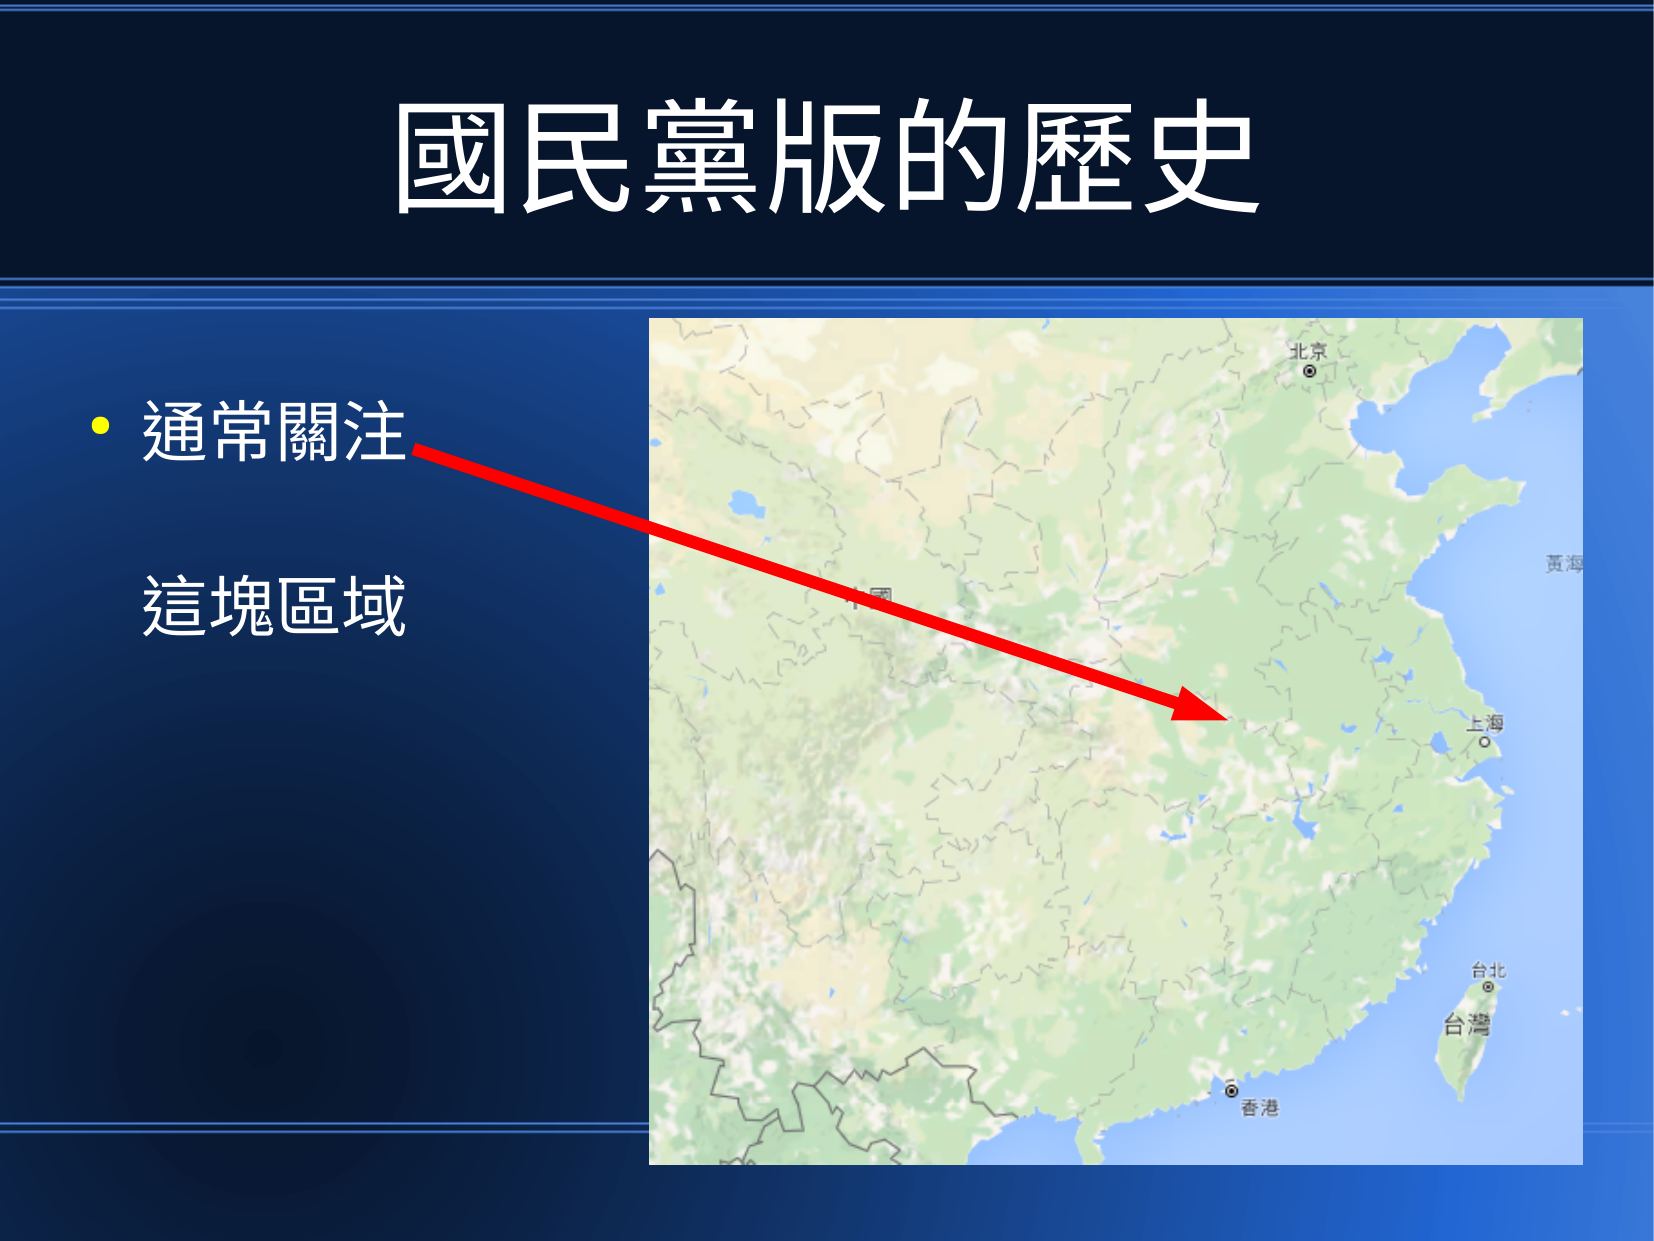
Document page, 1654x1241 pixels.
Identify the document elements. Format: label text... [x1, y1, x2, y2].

picture [0, 0, 1654, 1241]
text_box 通常關注 這塊區域 [70, 330, 649, 560]
title 國民黨版的歷史 [82, 74, 1571, 225]
